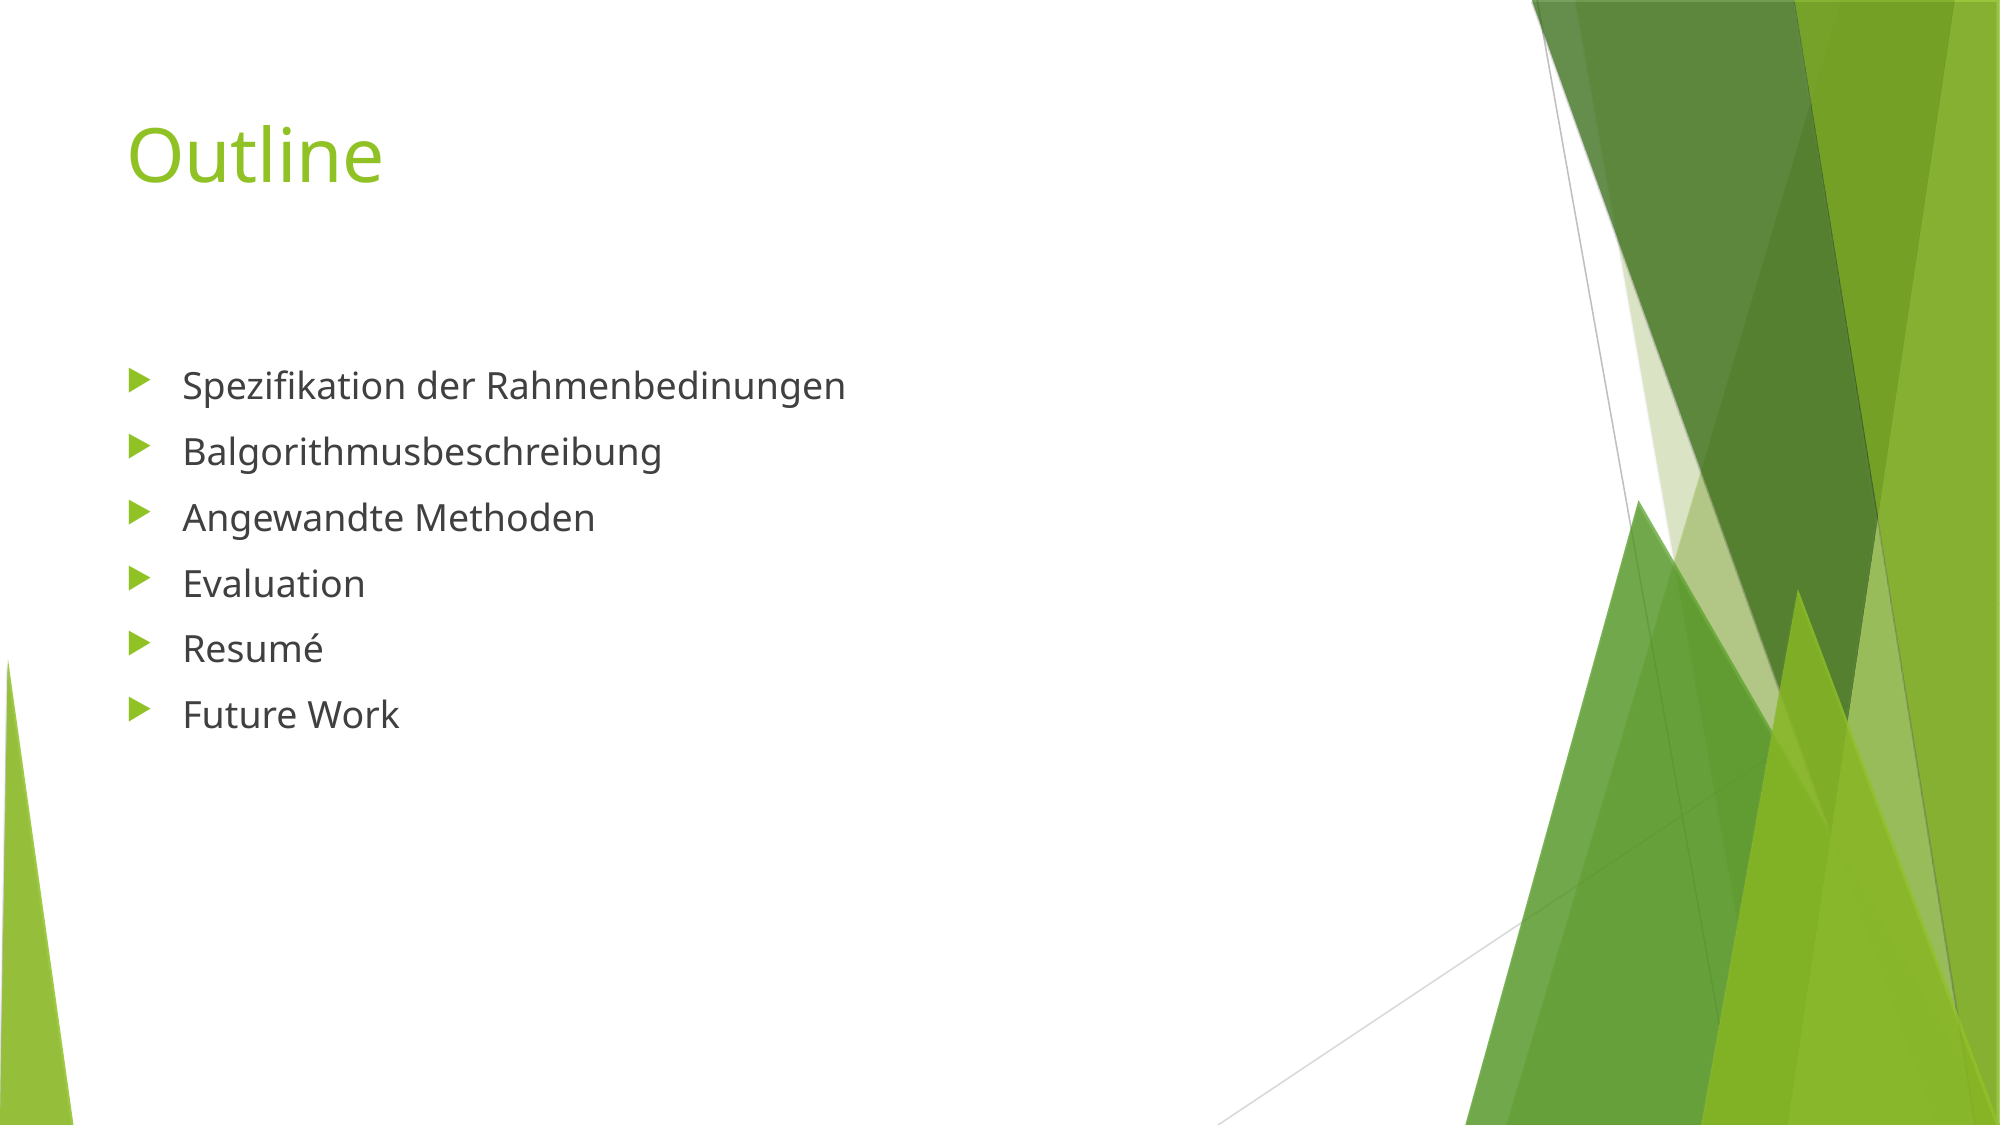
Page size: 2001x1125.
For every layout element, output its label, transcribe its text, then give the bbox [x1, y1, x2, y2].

list Spezifikation der Rahmenbedinungen Balgorithmusbeschreibung Angewandte Methoden Evaluation Resumé Future Work [111, 354, 1522, 992]
title Outline [111, 99, 1522, 317]
